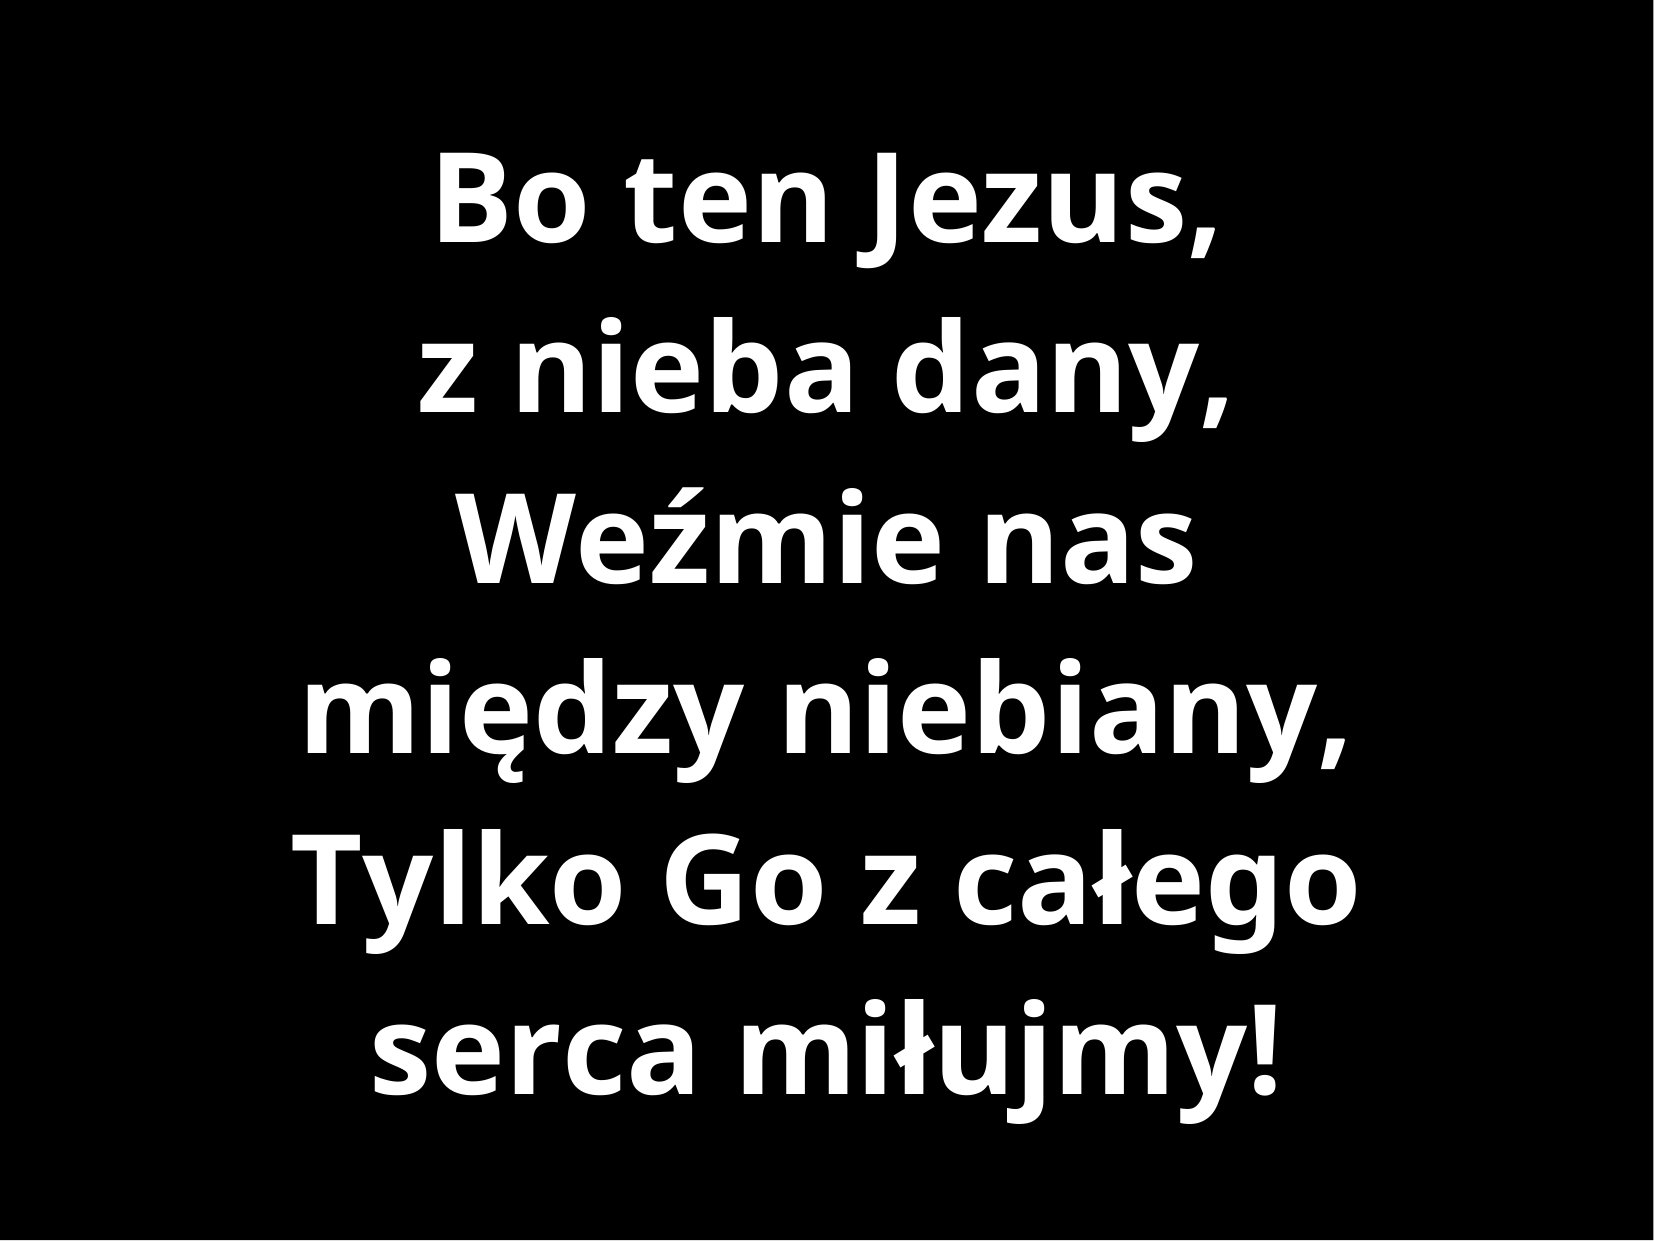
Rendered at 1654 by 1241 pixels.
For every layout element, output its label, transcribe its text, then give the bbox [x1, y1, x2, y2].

title Bo ten Jezus, z nieba dany, Weźmie nas między niebiany, Tylko Go z całego serca miłujmy! [0, 0, 1654, 1241]
